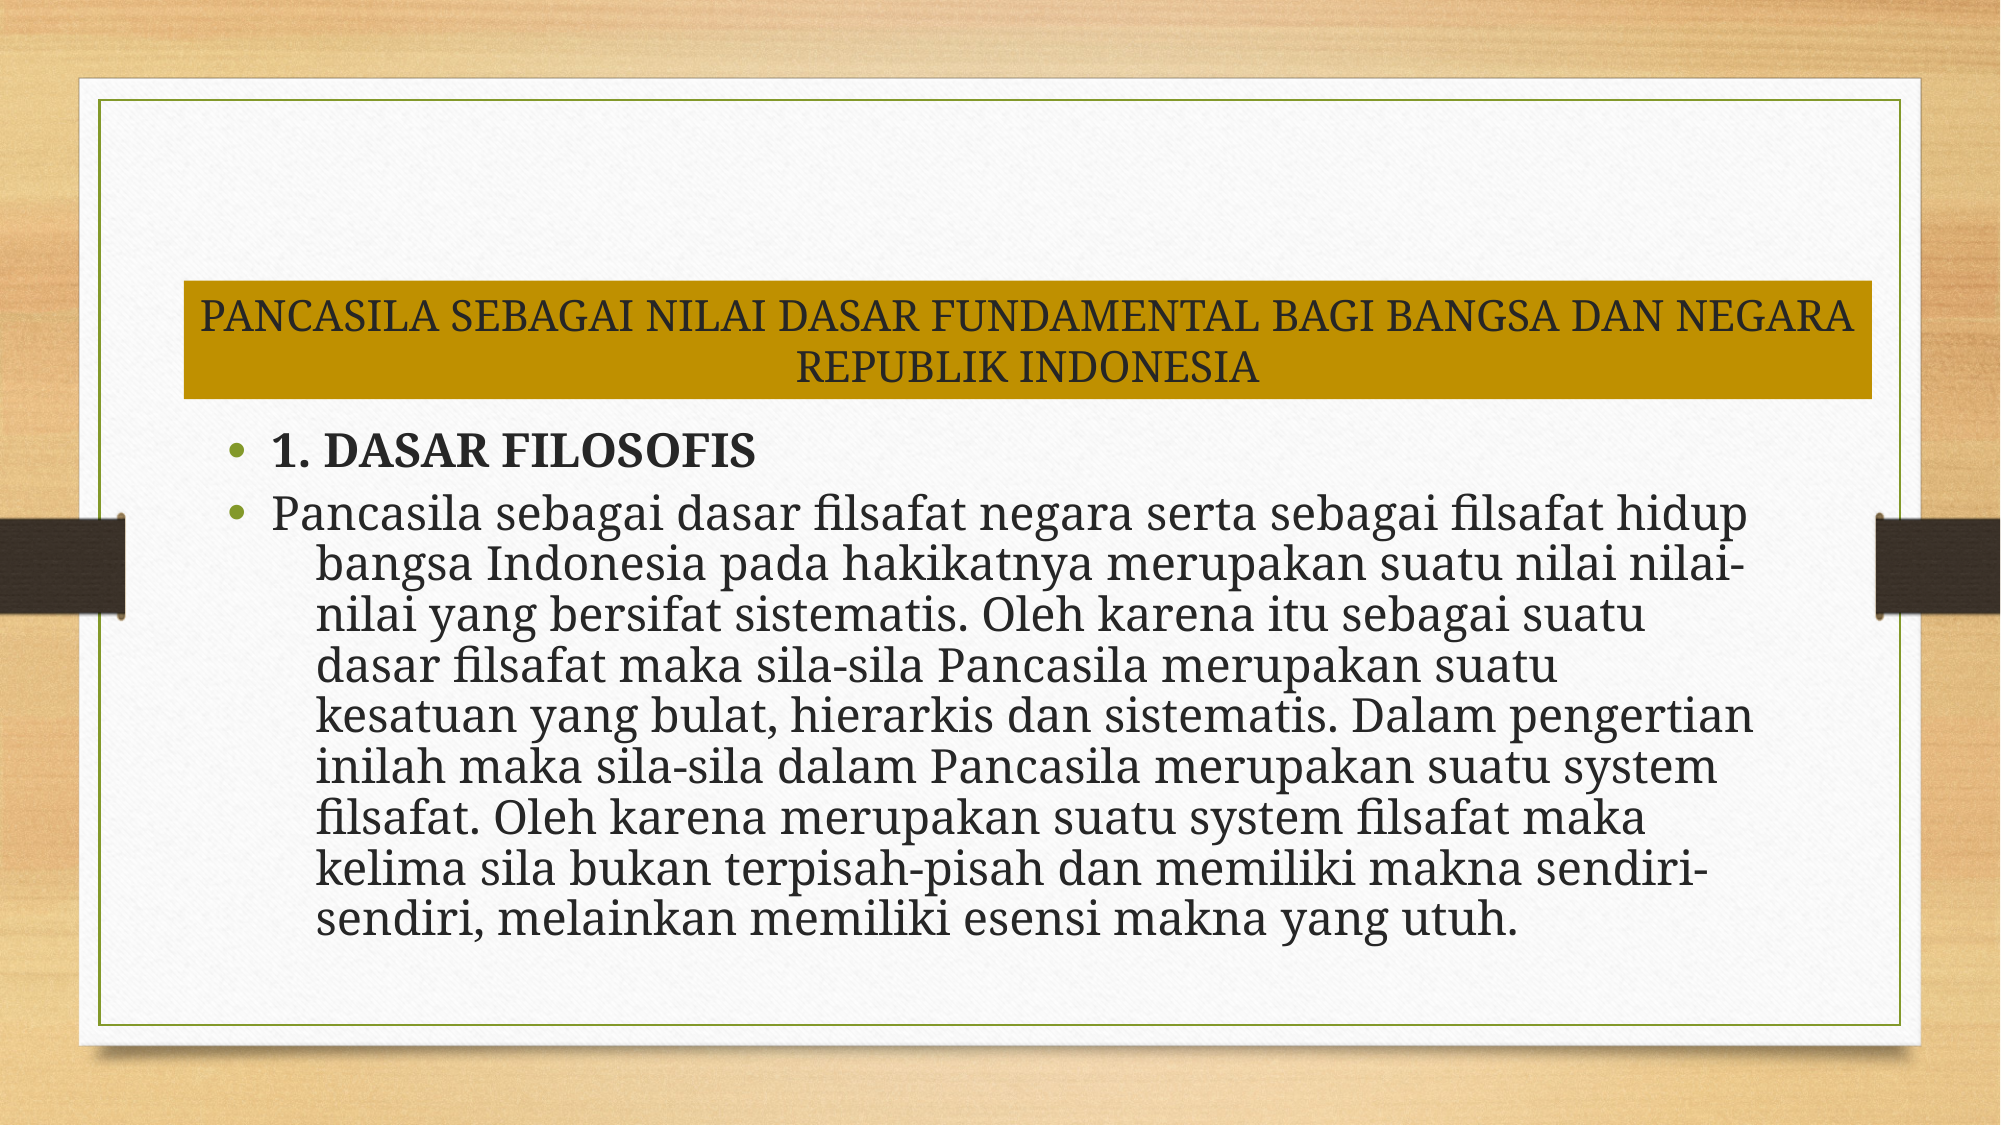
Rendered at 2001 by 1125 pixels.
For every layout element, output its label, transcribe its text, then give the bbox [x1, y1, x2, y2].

title PANCASILA SEBAGAI NILAI DASAR FUNDAMENTAL BAGI BANGSA DAN NEGARA REPUBLIK INDONESIA [183, 280, 1872, 400]
list 1. DASAR FILOSOFIS Pancasila sebagai dasar filsafat negara serta sebagai filsafat hidup bangsa Indonesia pada hakikatnya merupakan suatu nilai nilai-nilai yang bersifat sistematis. Oleh karena itu sebagai suatu dasar filsafat maka sila-sila Pancasila merupakan suatu kesatuan yang bulat, hierarkis dan sistematis. Dalam pengertian inilah maka sila-sila dalam Pancasila merupakan suatu system filsafat. Oleh karena merupakan suatu system filsafat maka kelima sila bukan terpisah-pisah dan memiliki makna sendiri-sendiri, melainkan memiliki esensi makna yang utuh. [212, 419, 1788, 964]
